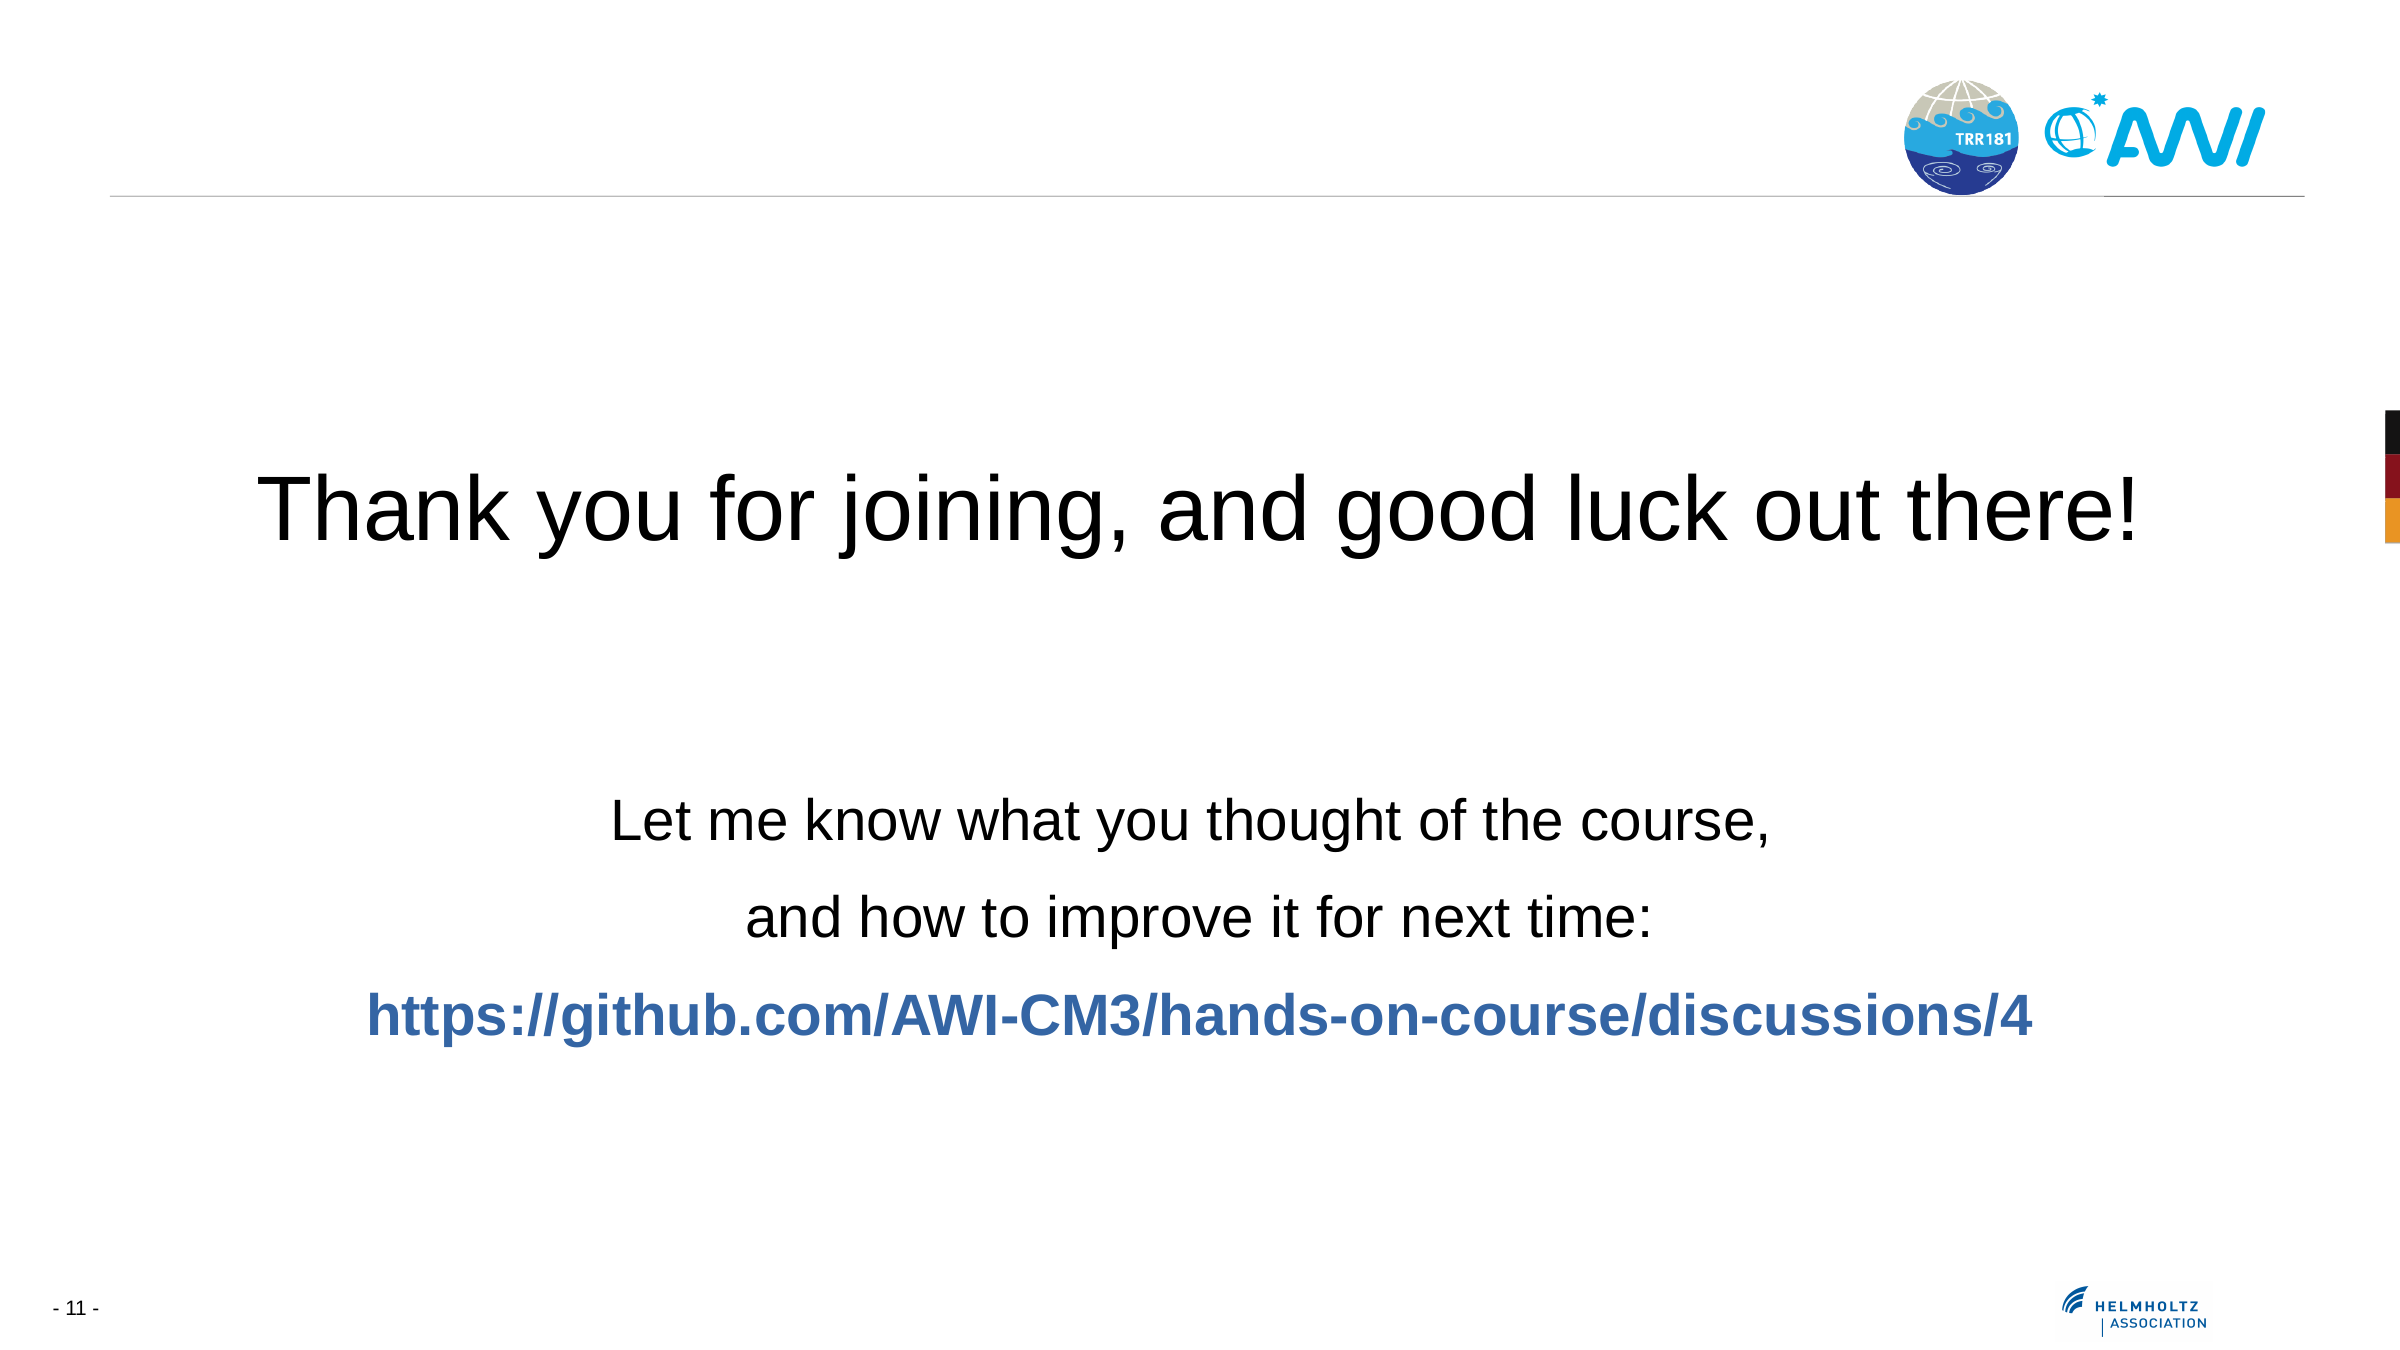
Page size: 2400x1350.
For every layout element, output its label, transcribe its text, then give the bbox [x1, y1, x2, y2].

picture [1902, 78, 2020, 197]
text_box Thank you for joining, and good luck out there! Let me know what you thought of the course, and how to improve it for next time: https://github.com/AWI-CM3/hands-on-course/discussions/4 [127, 236, 2273, 1316]
picture [2055, 1316, 2213, 1342]
picture [2031, 82, 2282, 178]
